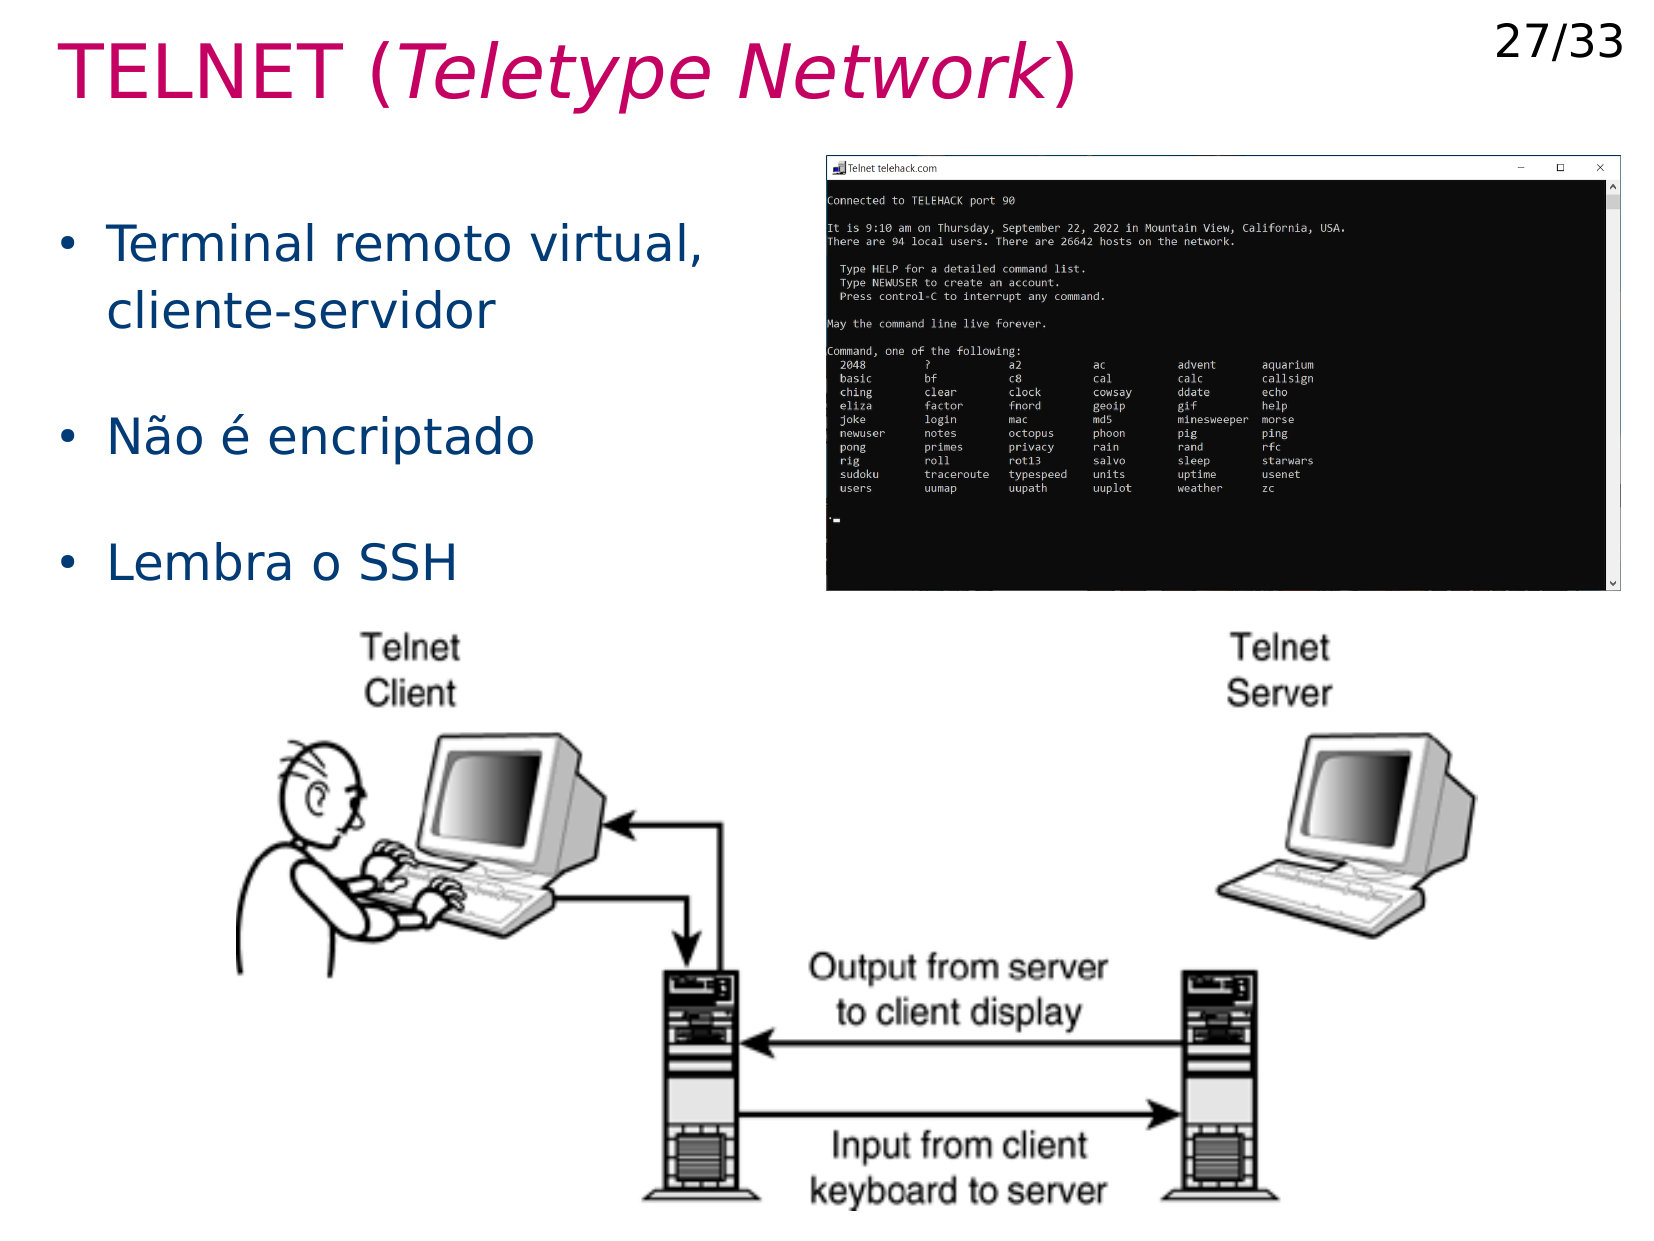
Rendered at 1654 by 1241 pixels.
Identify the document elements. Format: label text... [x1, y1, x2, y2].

title TELNET (Teletype Network) [59, 29, 1625, 148]
list Terminal remoto virtual, cliente-servidor Não é encriptado Lembra o SSH [59, 206, 1625, 1211]
picture [236, 620, 1478, 1211]
picture [826, 155, 1621, 591]
